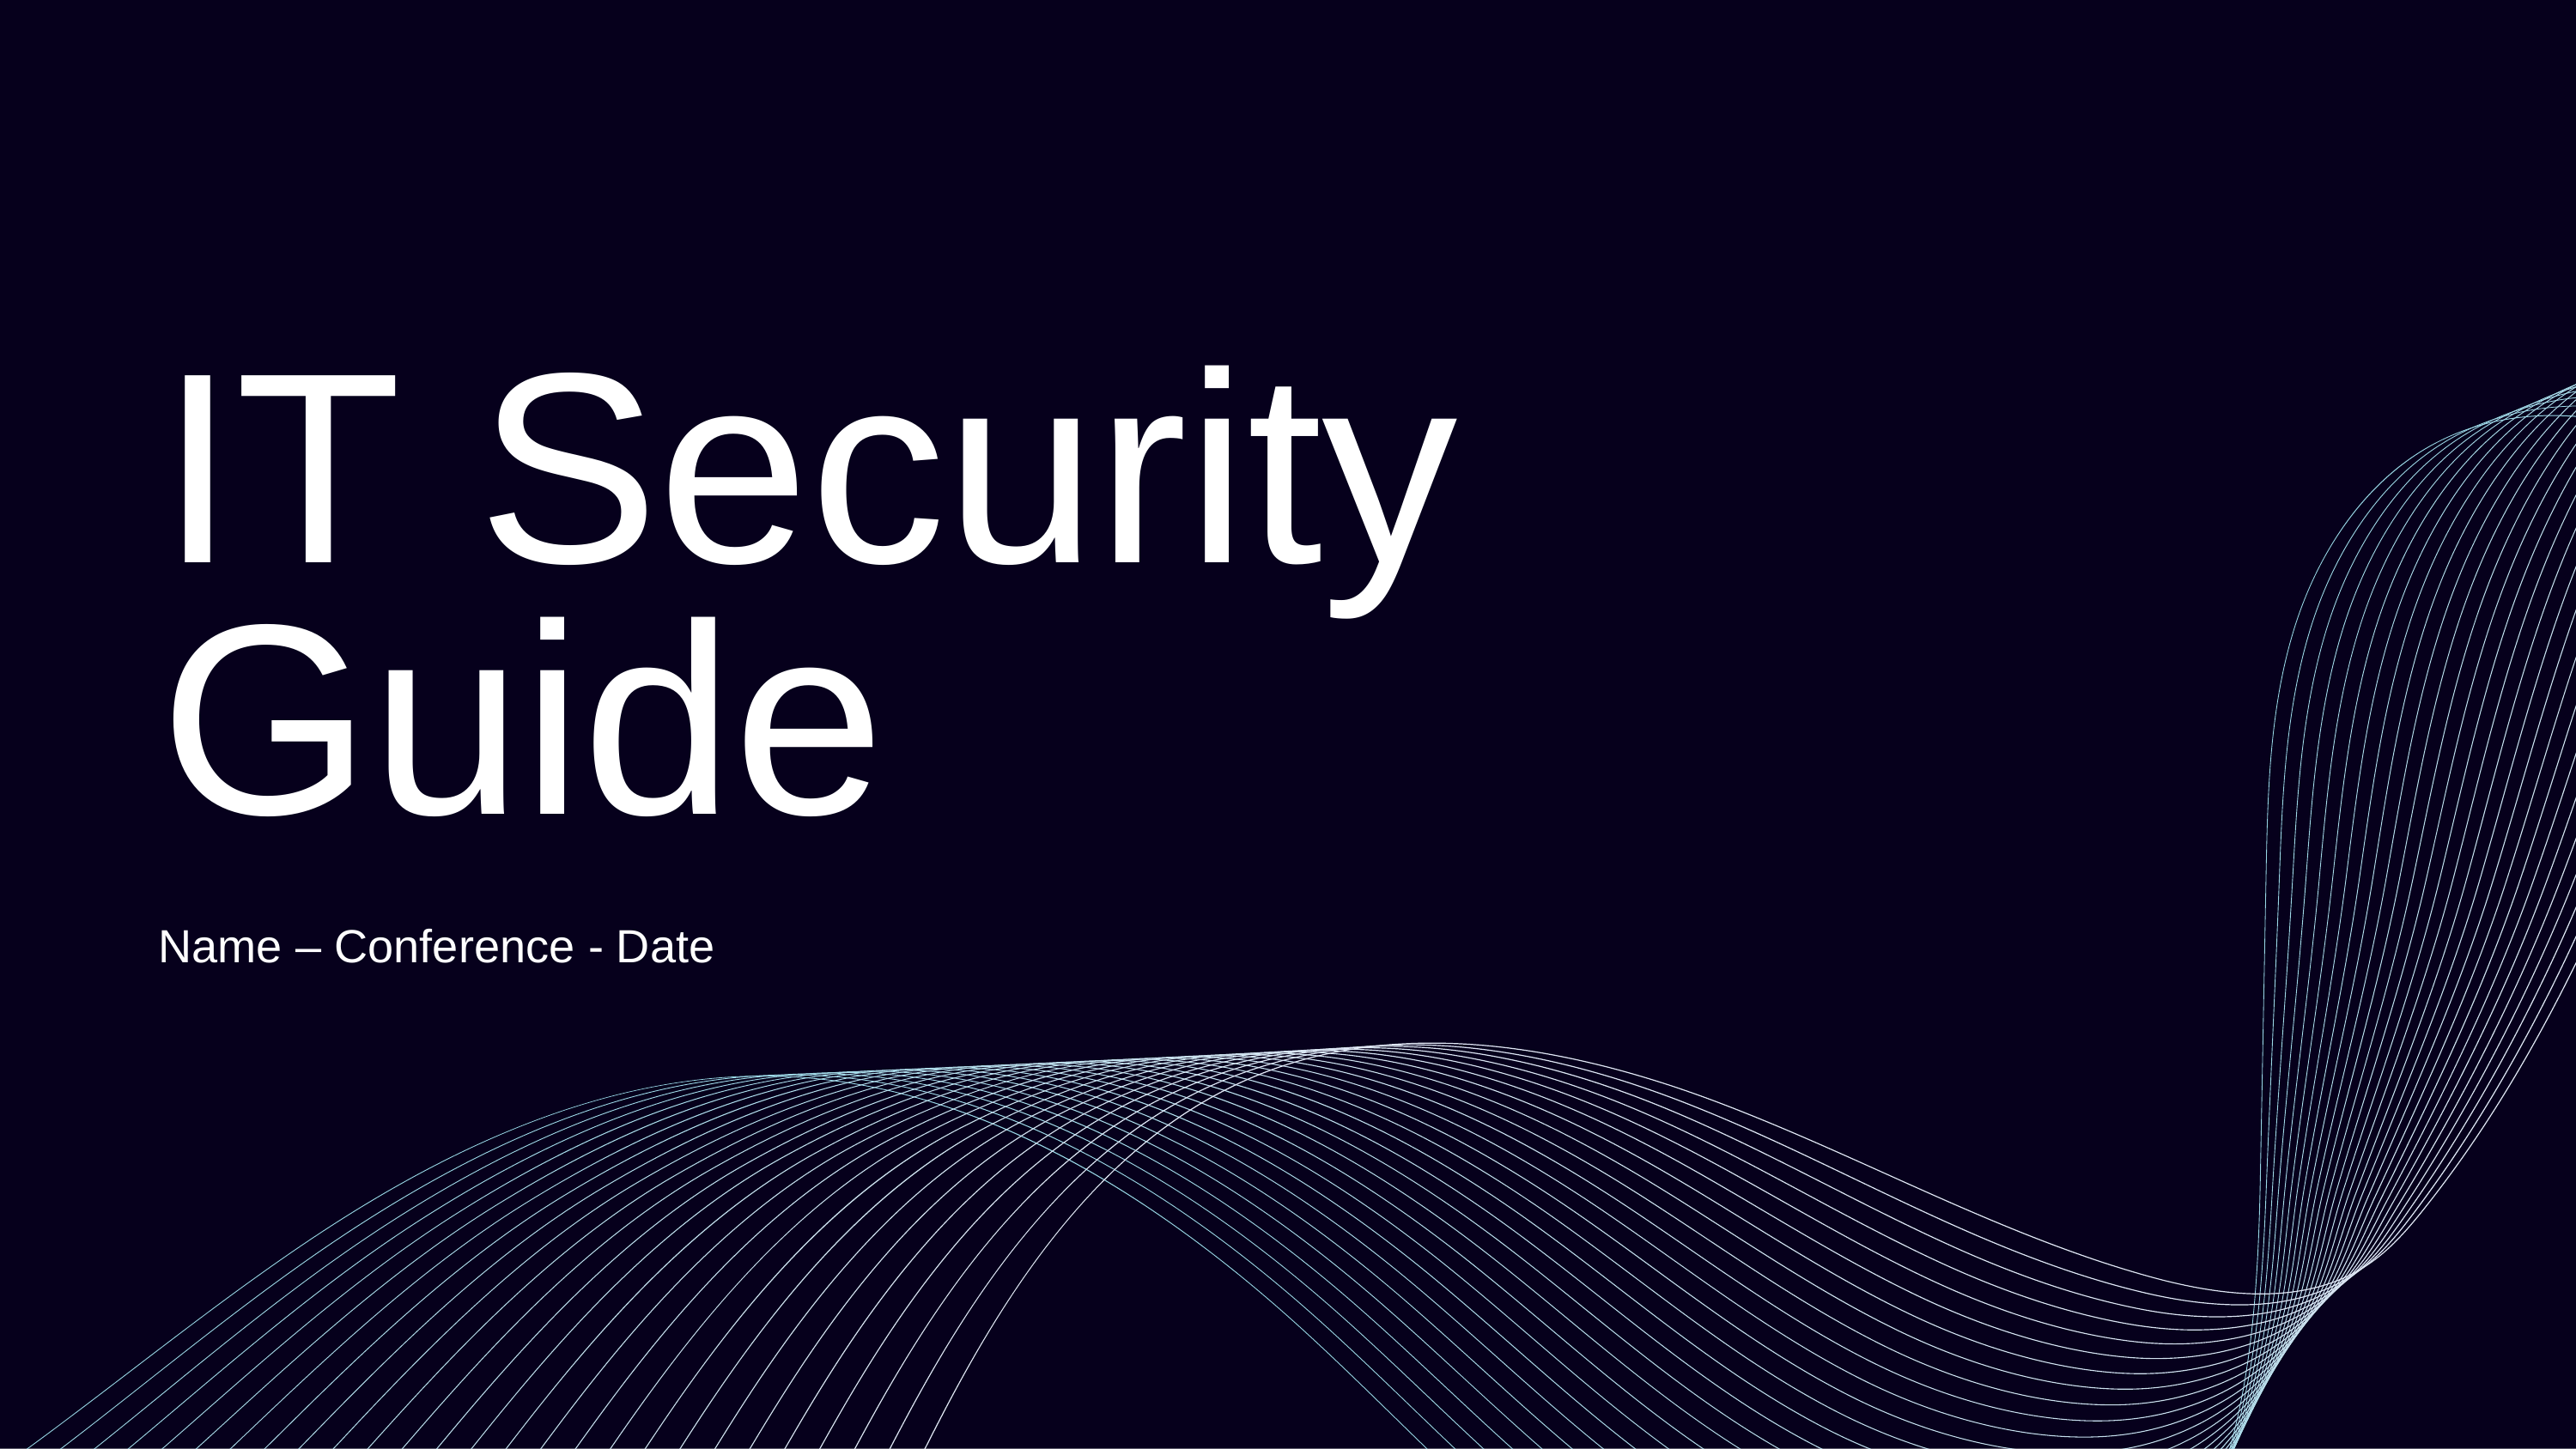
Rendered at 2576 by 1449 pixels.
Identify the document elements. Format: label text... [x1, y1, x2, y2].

text_box IT Security Guide [158, 284, 1539, 889]
subtitle Name – Conference - Date [158, 916, 1962, 973]
